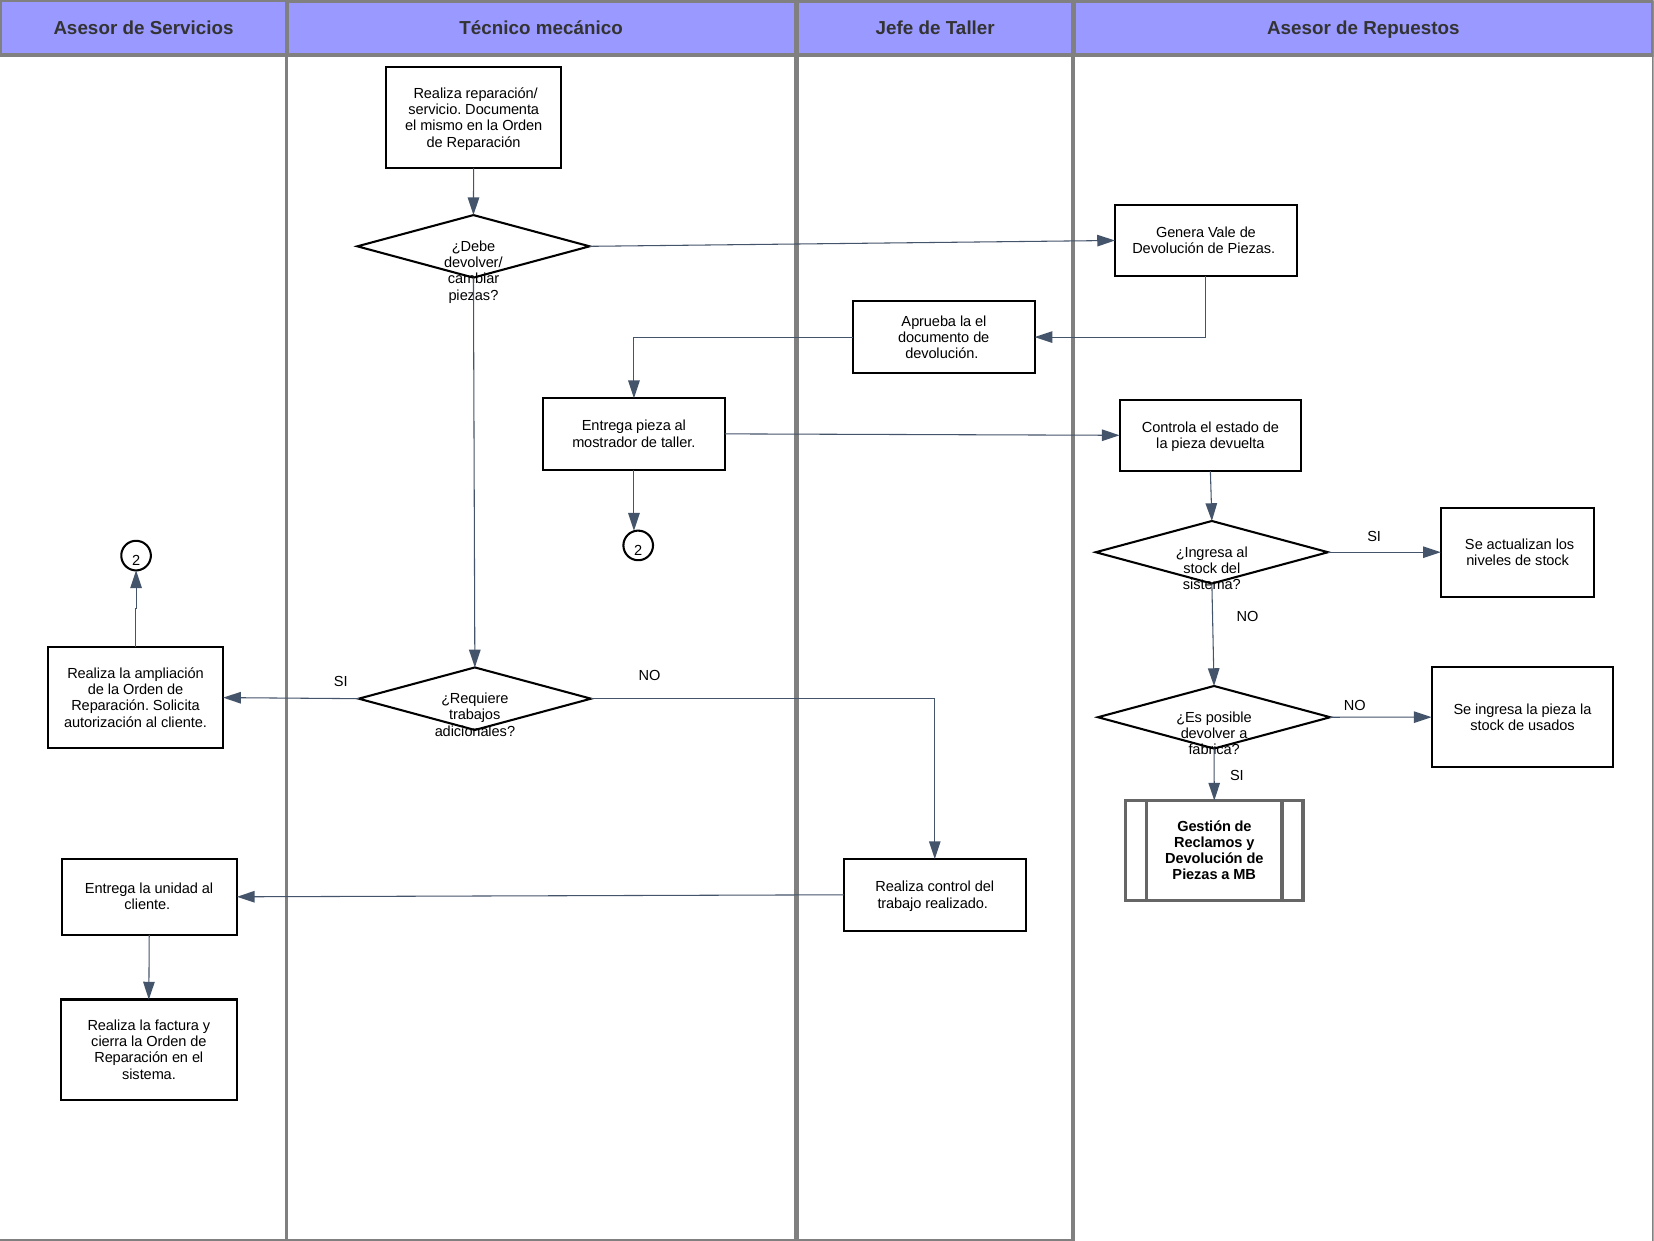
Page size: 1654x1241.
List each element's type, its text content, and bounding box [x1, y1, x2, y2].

text_box NO [1216, 600, 1279, 645]
text_box Asesor de Repuestos [1075, 1, 1654, 56]
text_box ¿Requiere trabajos adicionales? [368, 667, 590, 730]
text_box SI [1213, 759, 1261, 801]
text_box ¿Debe devolver/ cambiar piezas? [357, 215, 589, 278]
text_box Aprueba la el documento de devolución. [852, 301, 1035, 373]
text_box Se ingresa la pieza la stock de usados [1431, 667, 1614, 767]
text_box Realiza la factura y cierra la Orden de Reparación en el sistema. [61, 999, 237, 1100]
text_box SI [1350, 520, 1398, 562]
text_box Se actualizan los niveles de stock [1440, 507, 1595, 597]
text_box Entrega pieza al mostrador de taller. [543, 398, 725, 470]
text_box 2 [623, 530, 653, 561]
text_box Realiza la ampliación de la Orden de Reparación. Solicita autorización al cliente. [47, 647, 224, 748]
text_box Asesor de Servicios [0, 2, 285, 56]
text_box 2 [121, 540, 151, 571]
text_box Gestión de Reclamos y Devolución de Piezas a MB [1126, 800, 1303, 901]
text_box SI [314, 665, 368, 713]
text_box Técnico mecánico [288, 2, 794, 56]
text_box Genera Vale de Devolución de Piezas. [1114, 204, 1297, 277]
text_box Entrega la unidad al cliente. [61, 858, 237, 935]
text_box NO [623, 659, 677, 707]
text_box ¿Es posible devolver a fabrica? [1097, 686, 1324, 749]
text_box Realiza reparación/ servicio. Documenta el mismo en la Orden de Reparación [385, 67, 562, 168]
text_box Jefe de Taller [799, 2, 1071, 56]
text_box ¿Ingresa al stock del sistema? [1095, 521, 1328, 583]
text_box NO [1324, 689, 1386, 733]
text_box Controla el estado de la pieza devuelta [1119, 399, 1302, 472]
text_box Realiza control del trabajo realizado. [843, 859, 1026, 931]
